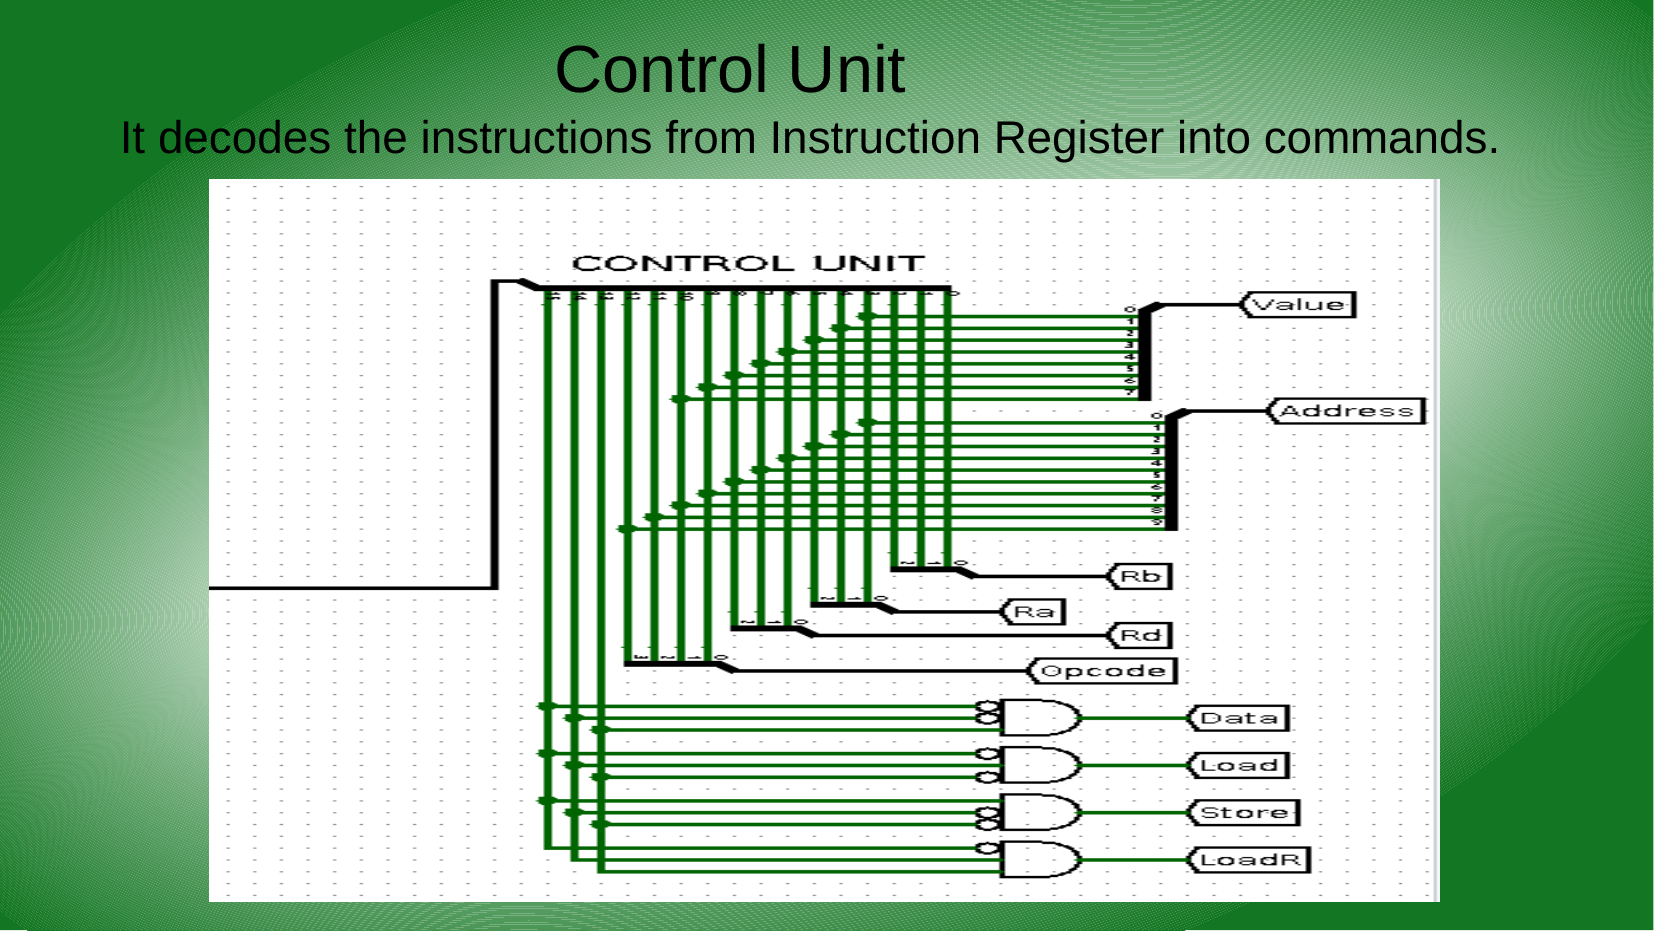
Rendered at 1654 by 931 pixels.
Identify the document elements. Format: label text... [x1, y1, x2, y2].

picture [209, 179, 1440, 902]
text_box Control Unit [539, 25, 1080, 104]
text_box It decodes the instructions from Instruction Register into commands. [104, 104, 1545, 195]
